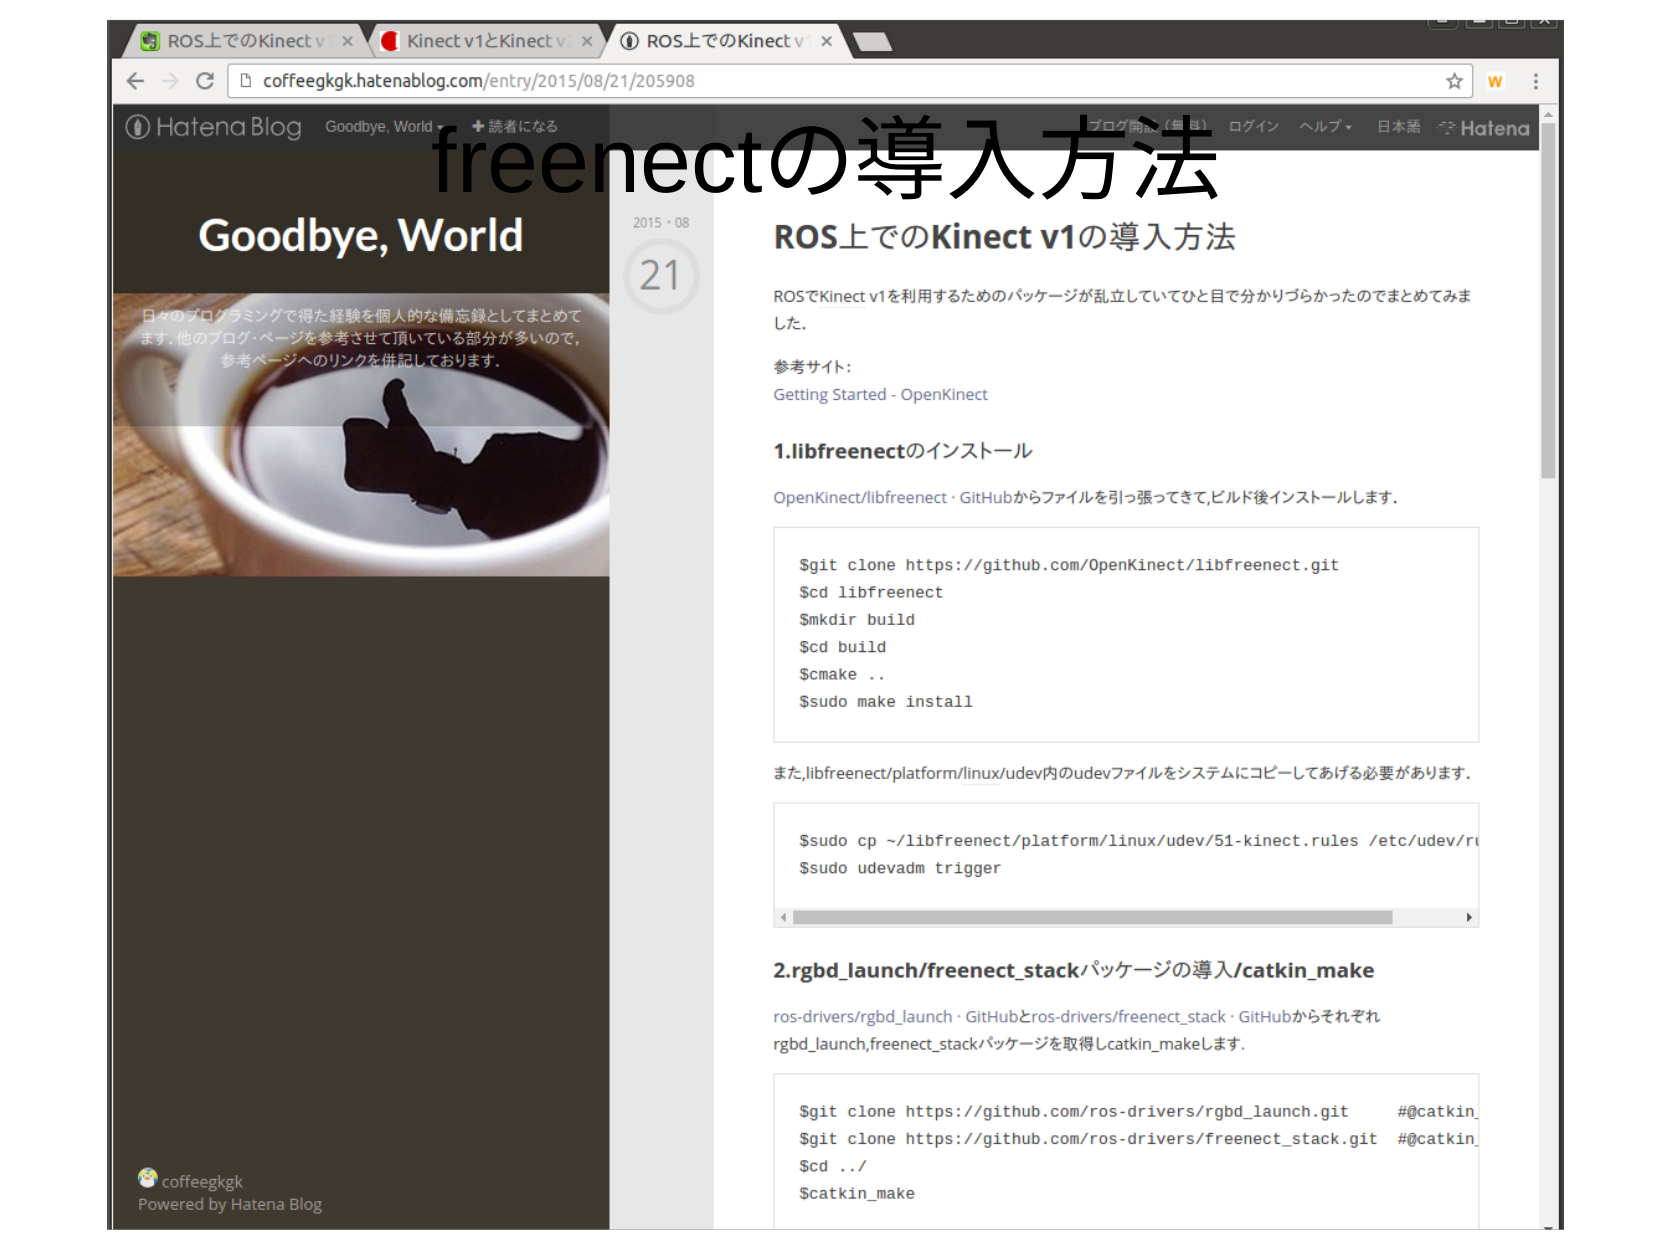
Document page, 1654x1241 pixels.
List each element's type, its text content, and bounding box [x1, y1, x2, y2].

title freenectの導入方法 [82, 49, 1571, 257]
picture [107, 4, 1564, 49]
picture [107, 257, 1564, 1241]
